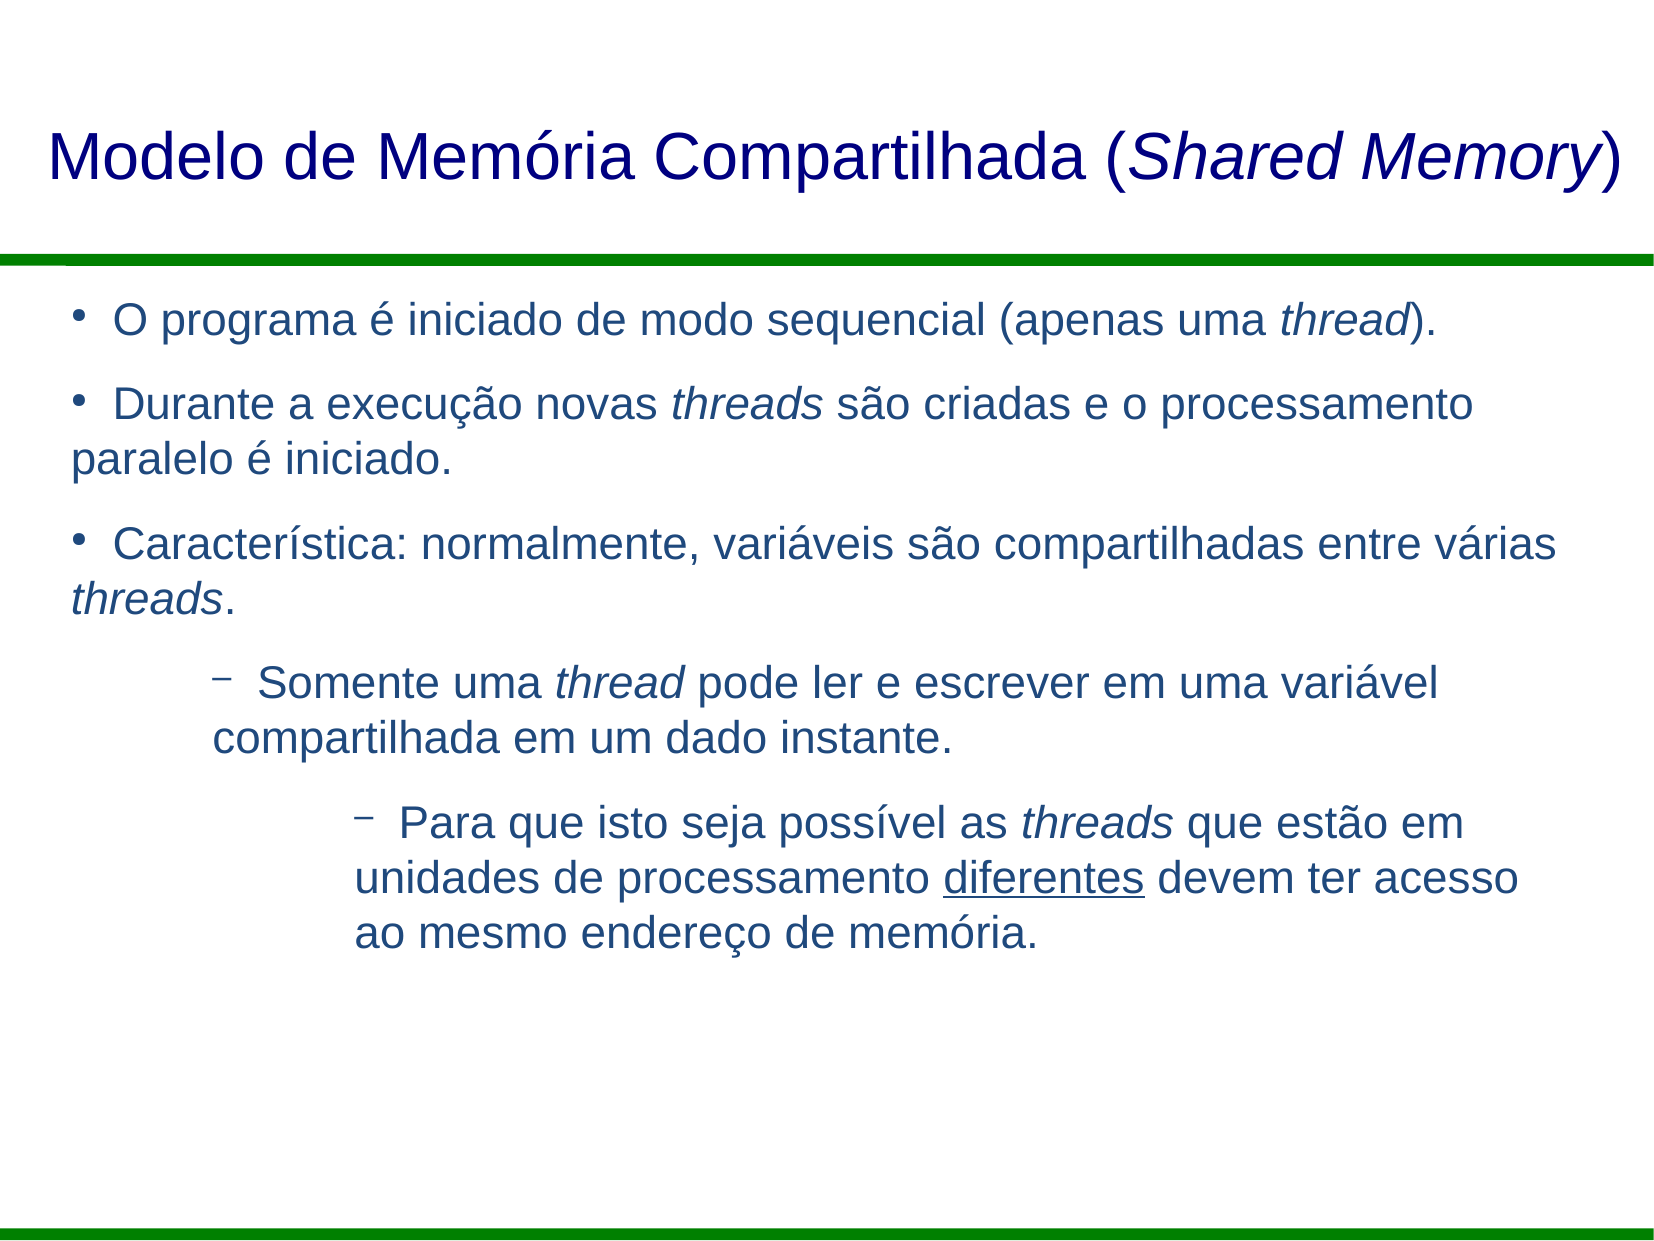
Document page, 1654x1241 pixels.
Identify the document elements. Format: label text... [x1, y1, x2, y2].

text_box O programa é iniciado de modo sequencial (apenas uma thread). Durante a execução novas threads são criadas e o processamento paralelo é iniciado. Característica: normalmente, variáveis são compartilhadas entre várias threads. Somente uma thread pode ler e escrever em uma variável compartilhada em um dado instante. Para que isto seja possível as threads que estão em unidades de processamento diferentes devem ter acesso ao mesmo endereço de memória. [70, 289, 1559, 1042]
text_box Modelo de Memória Compartilhada (Shared Memory) [47, 112, 1654, 193]
